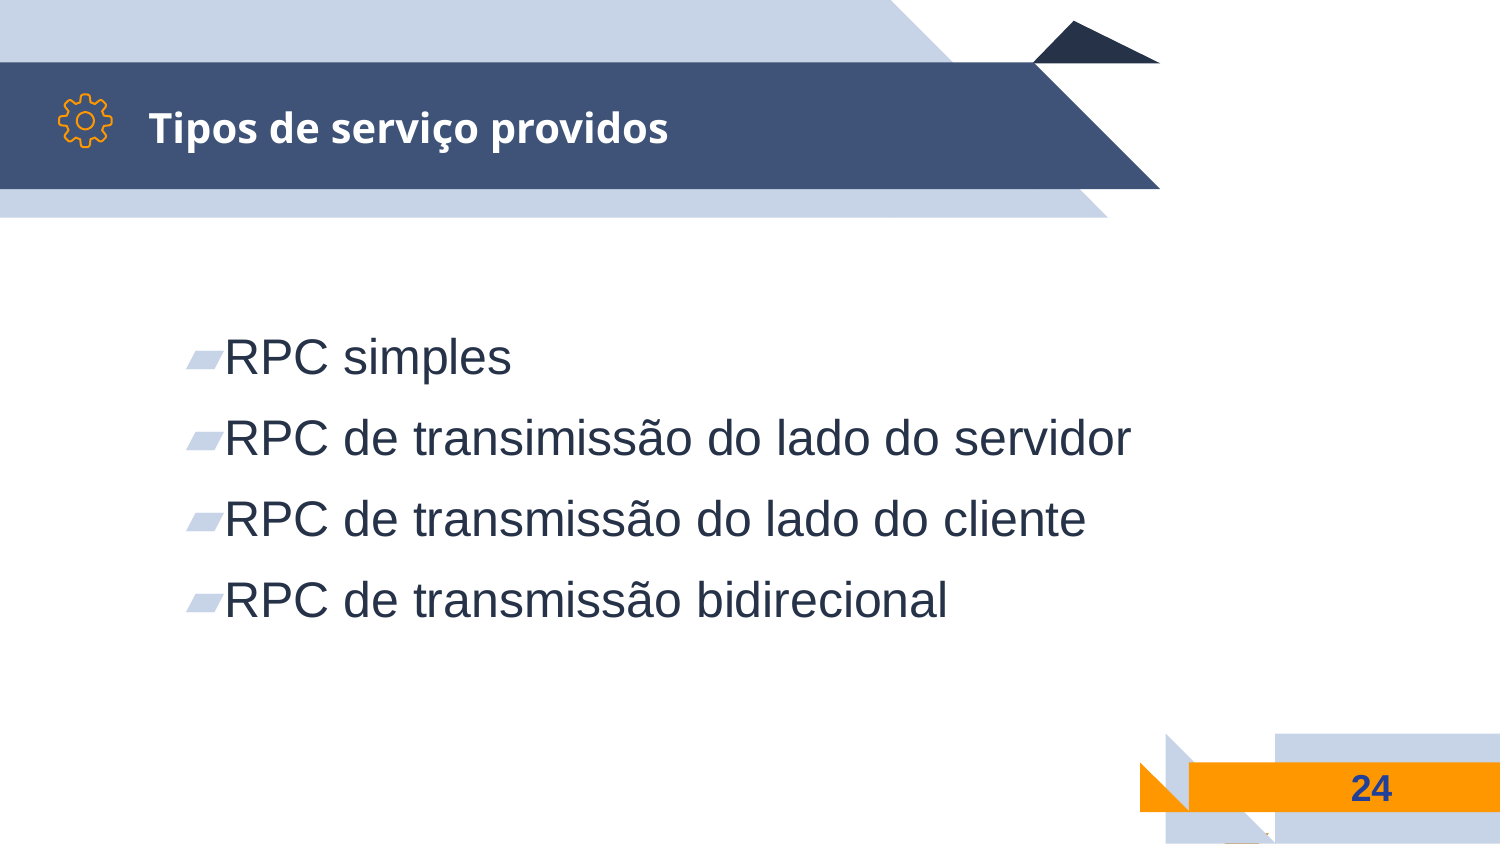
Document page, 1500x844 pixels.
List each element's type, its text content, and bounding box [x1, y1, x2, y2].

text_box RPC simples RPC de transimissão do lado do servidor RPC de transmissão do lado do cliente RPC de transmissão bidirecional [133, 217, 1418, 734]
text_box 24 [1249, 760, 1494, 813]
text_box Tipos de serviço providos [133, 64, 1035, 190]
